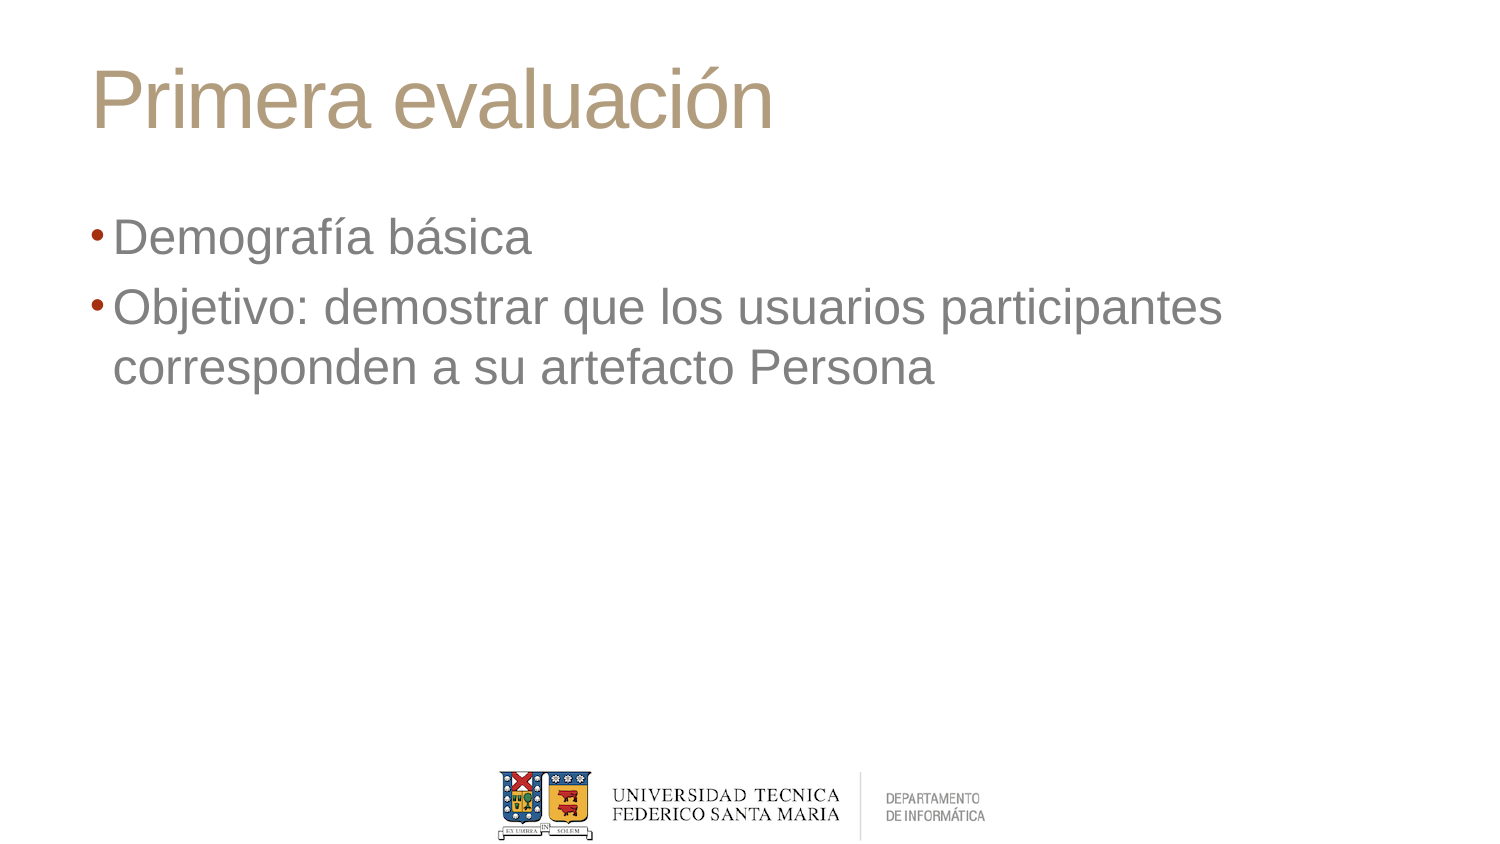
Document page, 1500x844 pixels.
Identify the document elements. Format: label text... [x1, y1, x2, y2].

title Primera evaluación [75, 33, 1425, 156]
picture [494, 797, 1006, 842]
list Demografía básica Objetivo: demostrar que los usuarios participantes corresponden a su artefacto Persona [75, 196, 1425, 797]
